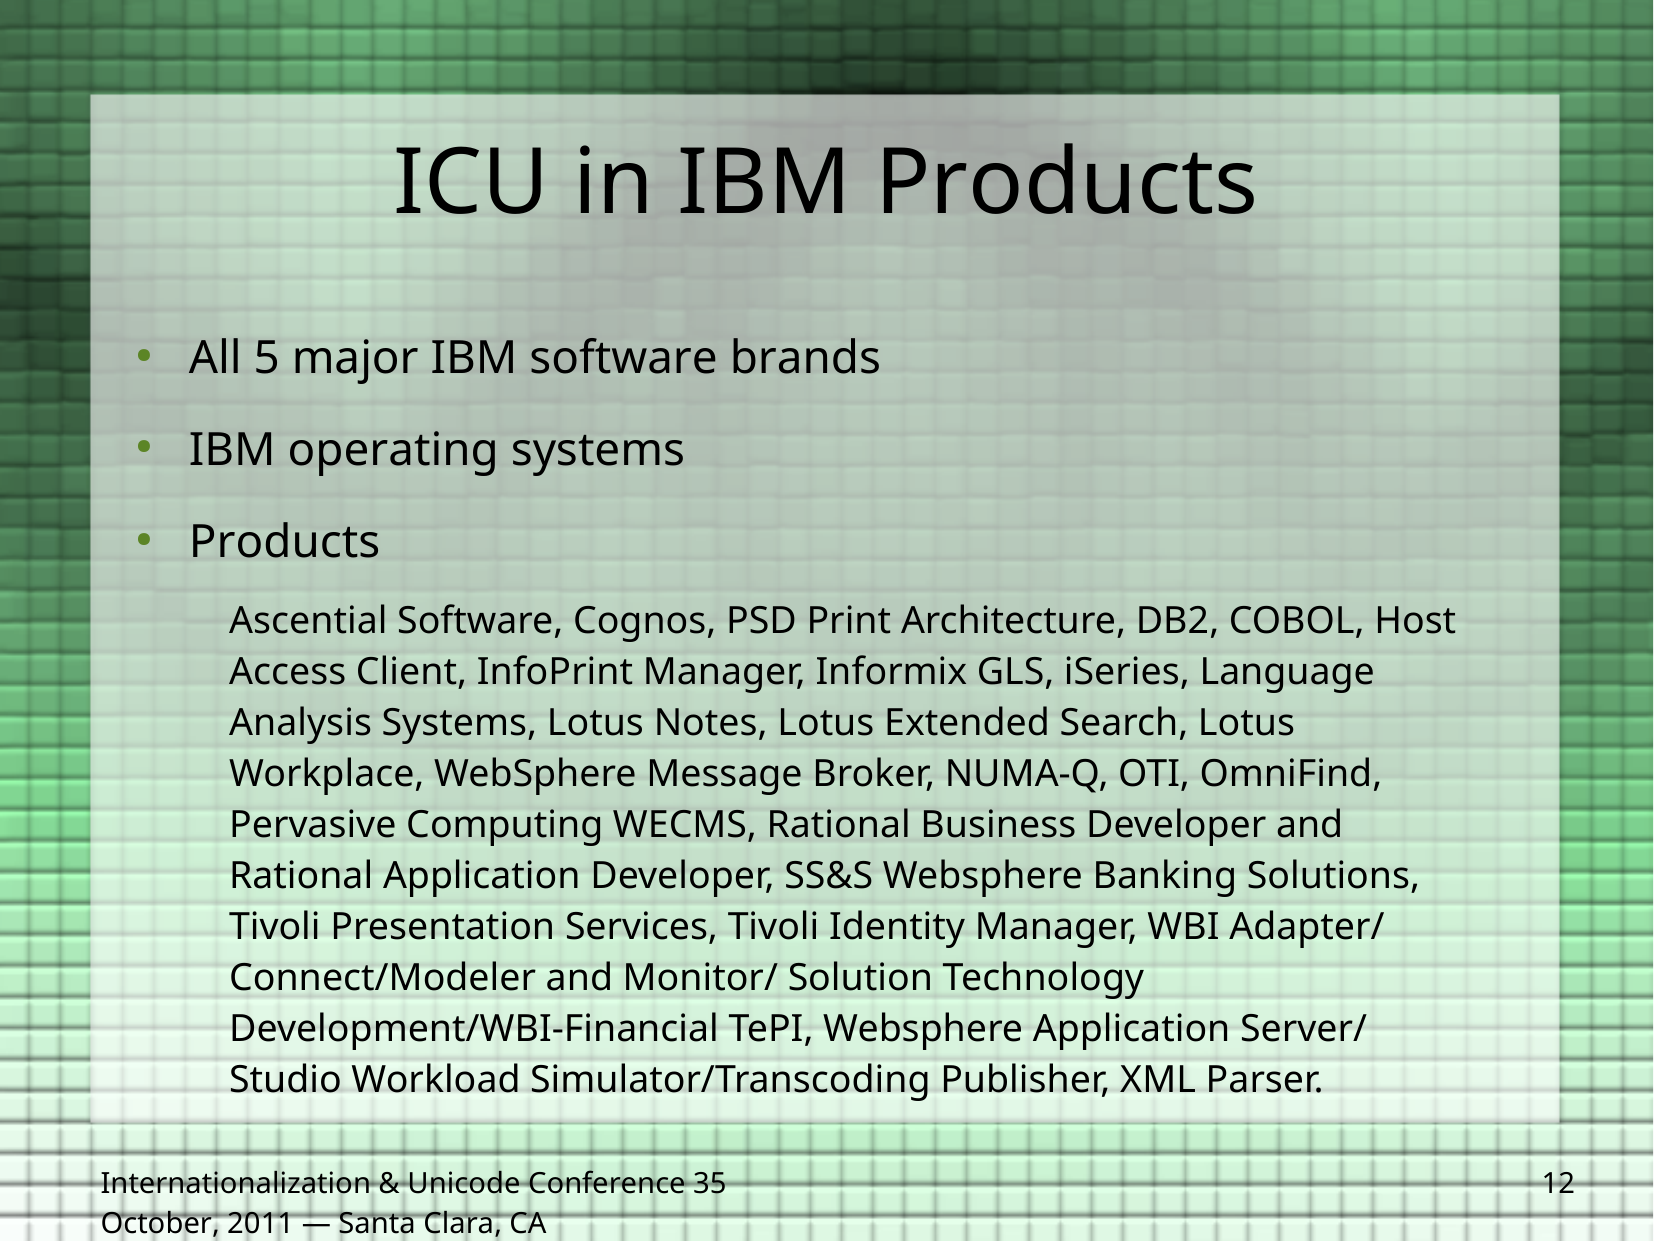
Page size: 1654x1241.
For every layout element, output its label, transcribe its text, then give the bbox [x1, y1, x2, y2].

text_box Ascential Software, Cognos, PSD Print Architecture, DB2, COBOL, Host Access Client, InfoPrint Manager, Informix GLS, iSeries, Language Analysis Systems, Lotus Notes, Lotus Extended Search, Lotus Workplace, WebSphere Message Broker, NUMA-Q, OTI, OmniFind, Pervasive Computing WECMS, Rational Business Developer and Rational Application Developer, SS&S Websphere Banking Solutions, Tivoli Presentation Services, Tivoli Identity Manager, WBI Adapter/ Connect/Modeler and Monitor/ Solution Technology Development/WBI-Financial TePI, Websphere Application Server/ Studio Workload Simulator/Transcoding Publisher, XML Parser. [214, 585, 1501, 1080]
picture [0, 0, 1654, 1241]
list All 5 major IBM software brands IBM operating systems Products [118, 324, 1535, 563]
title ICU in IBM Products [88, 90, 1565, 266]
